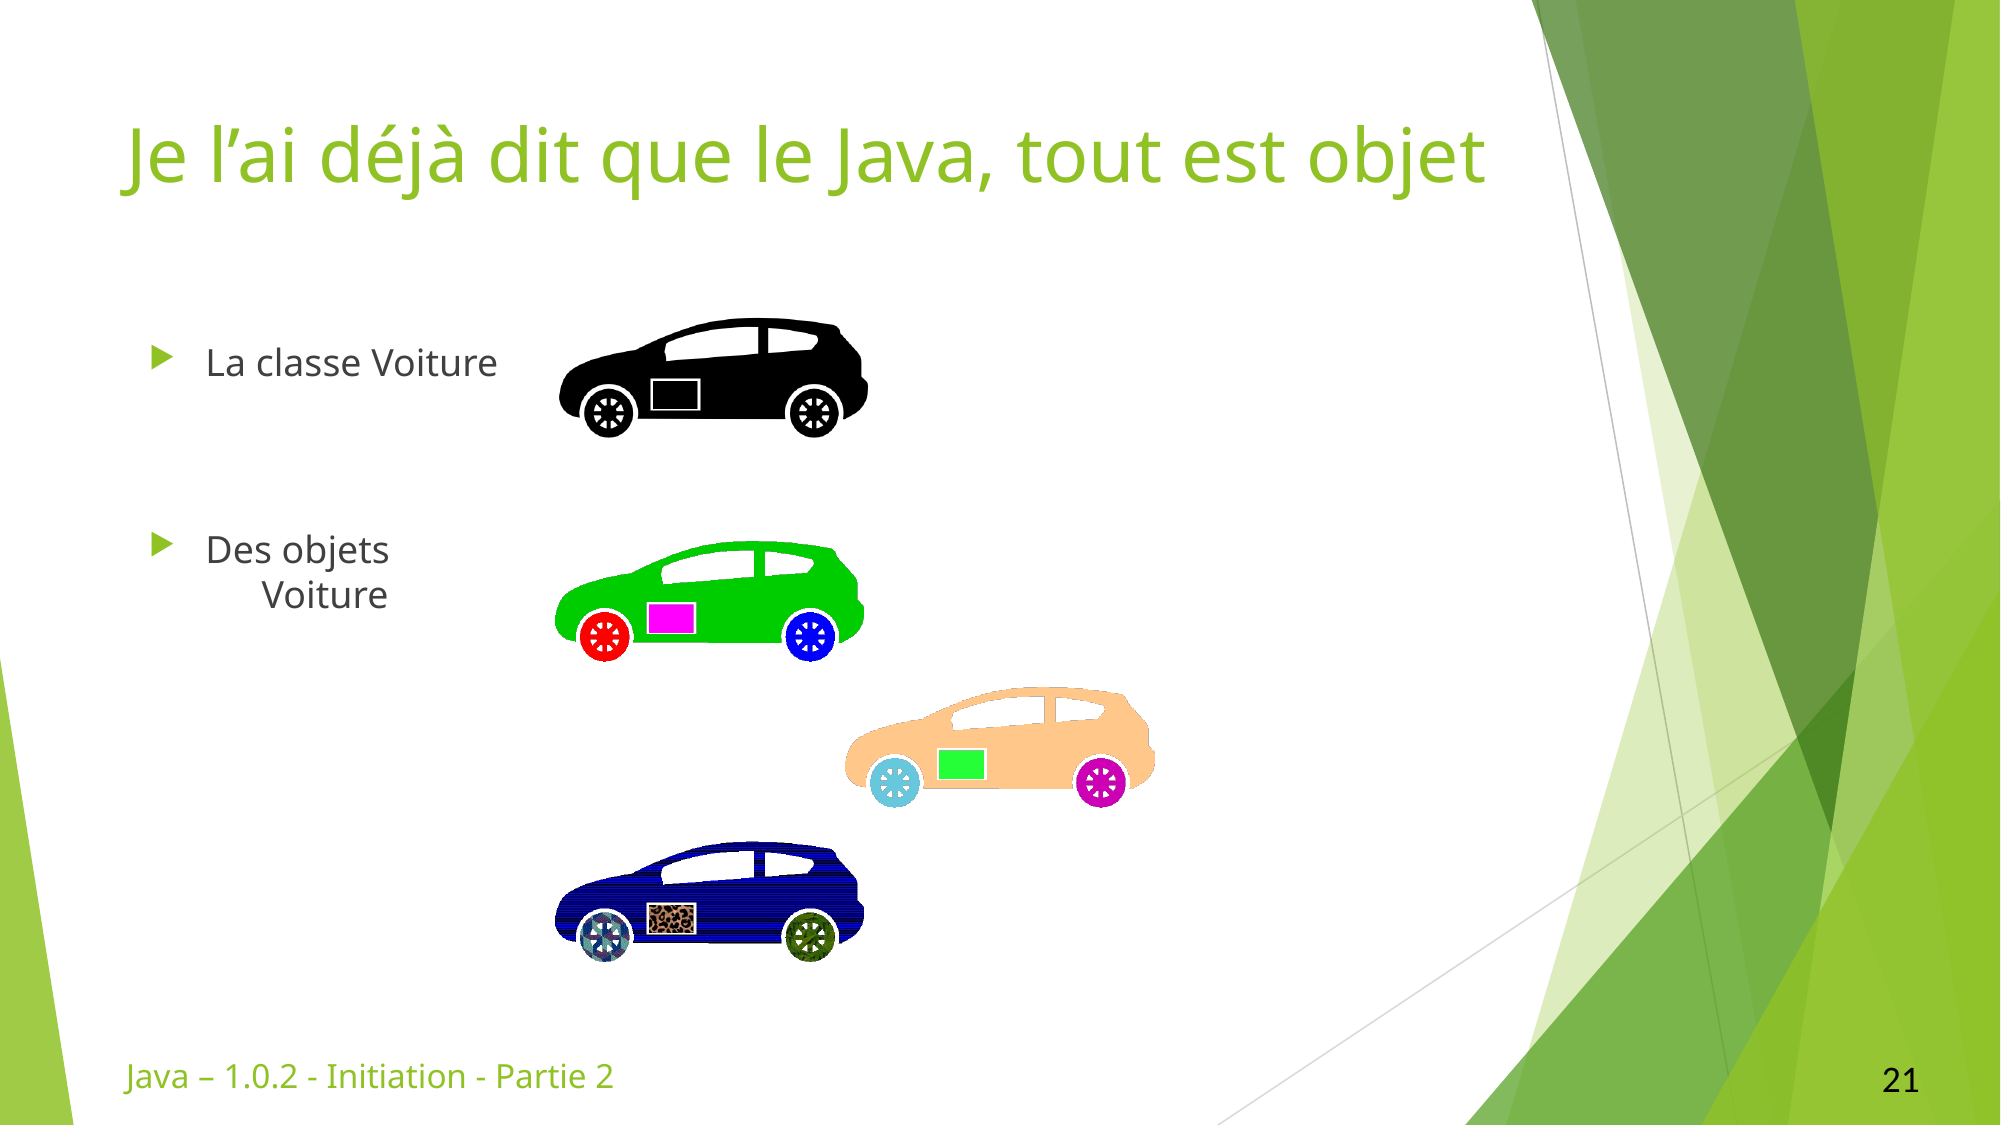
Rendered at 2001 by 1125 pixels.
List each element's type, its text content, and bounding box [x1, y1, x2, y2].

list La classe Voiture Des objets Voiture [134, 331, 538, 1026]
text_box Java – 1.0.2 - Initiation - Partie 2 [111, 1047, 1094, 1109]
text_box [1866, 1047, 1979, 1108]
title Je l’ai déjà dit que le Java, tout est objet [111, 99, 1522, 317]
picture [555, 223, 1155, 1056]
